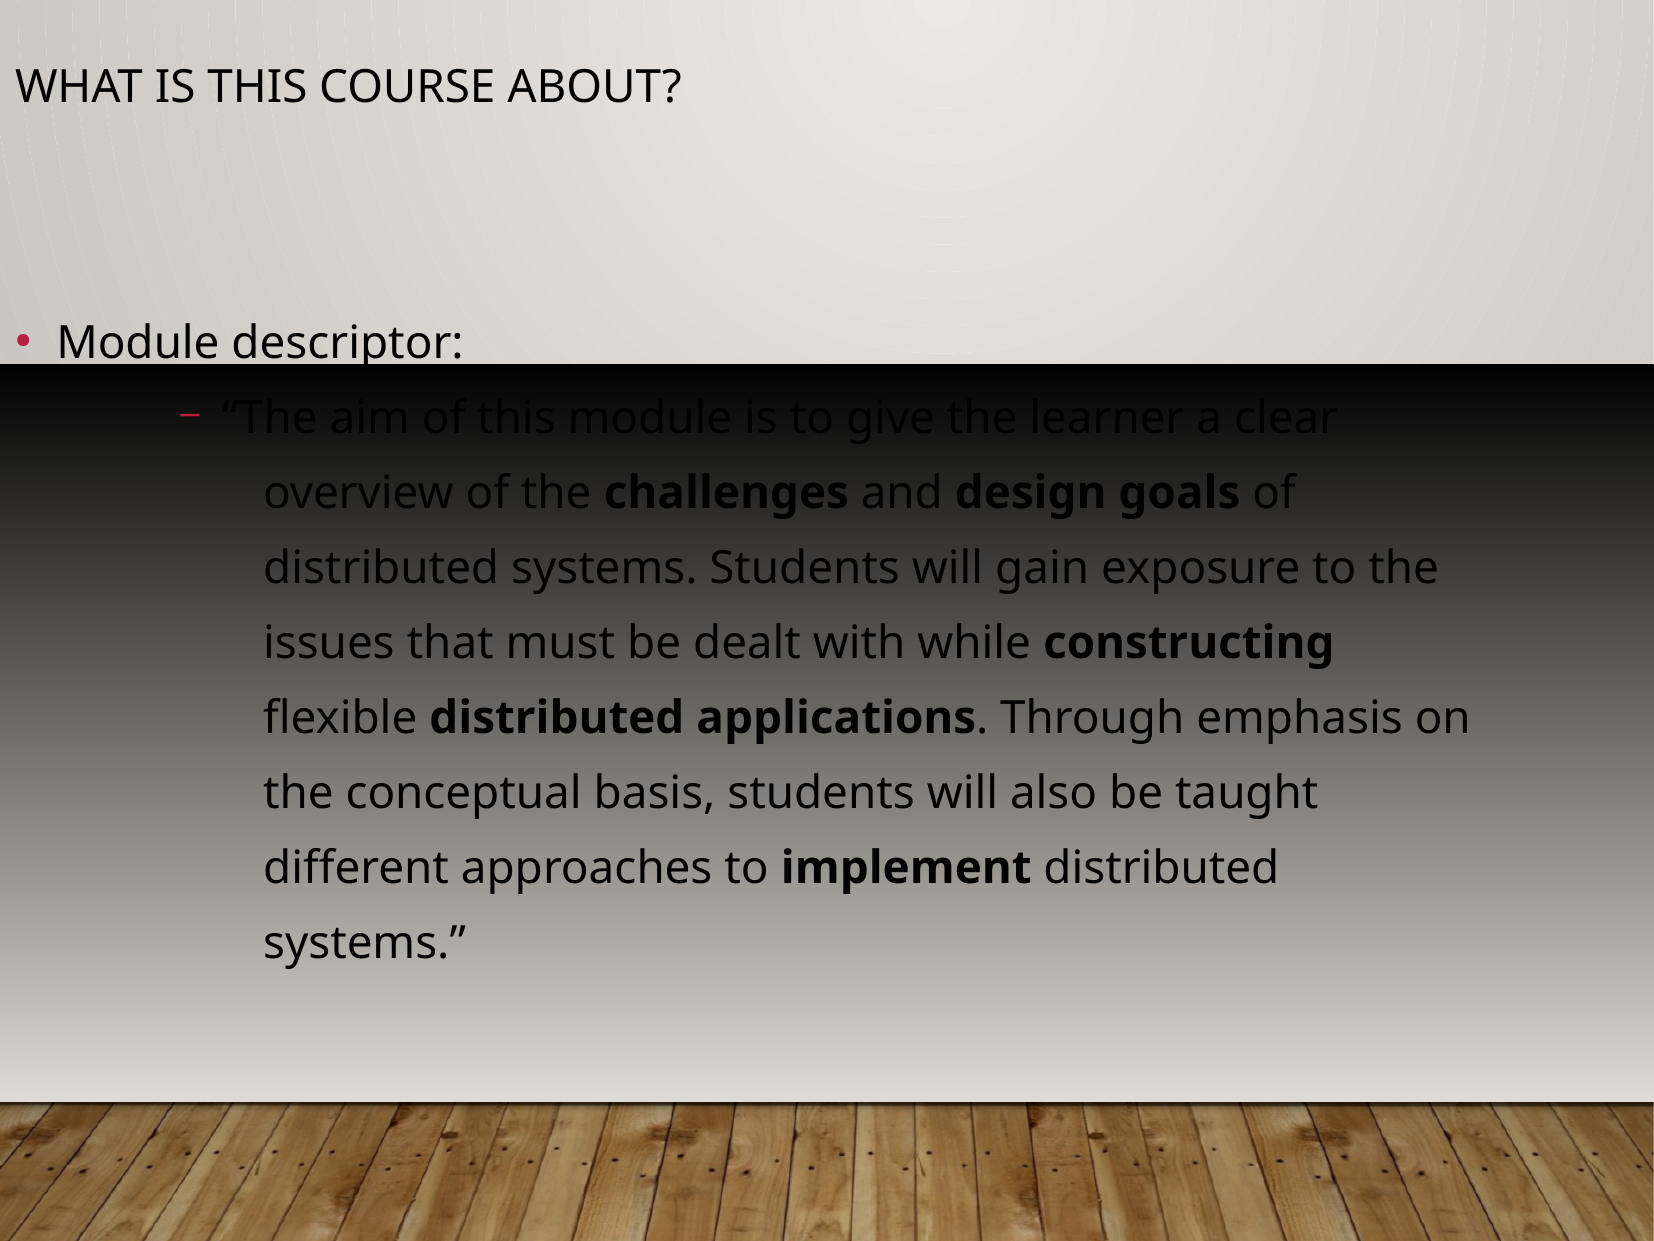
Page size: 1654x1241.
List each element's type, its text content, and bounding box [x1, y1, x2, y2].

list Module descriptor: “The aim of this module is to give the learner a clear overview of the challenges and design goals of distributed systems. Students will gain exposure to the issues that must be dealt with while constructing flexible distributed applications. Through emphasis on the conceptual basis, students will also be taught different approaches to implement distributed systems.” [0, 290, 1489, 1010]
title What is this course about? [0, 49, 1489, 257]
